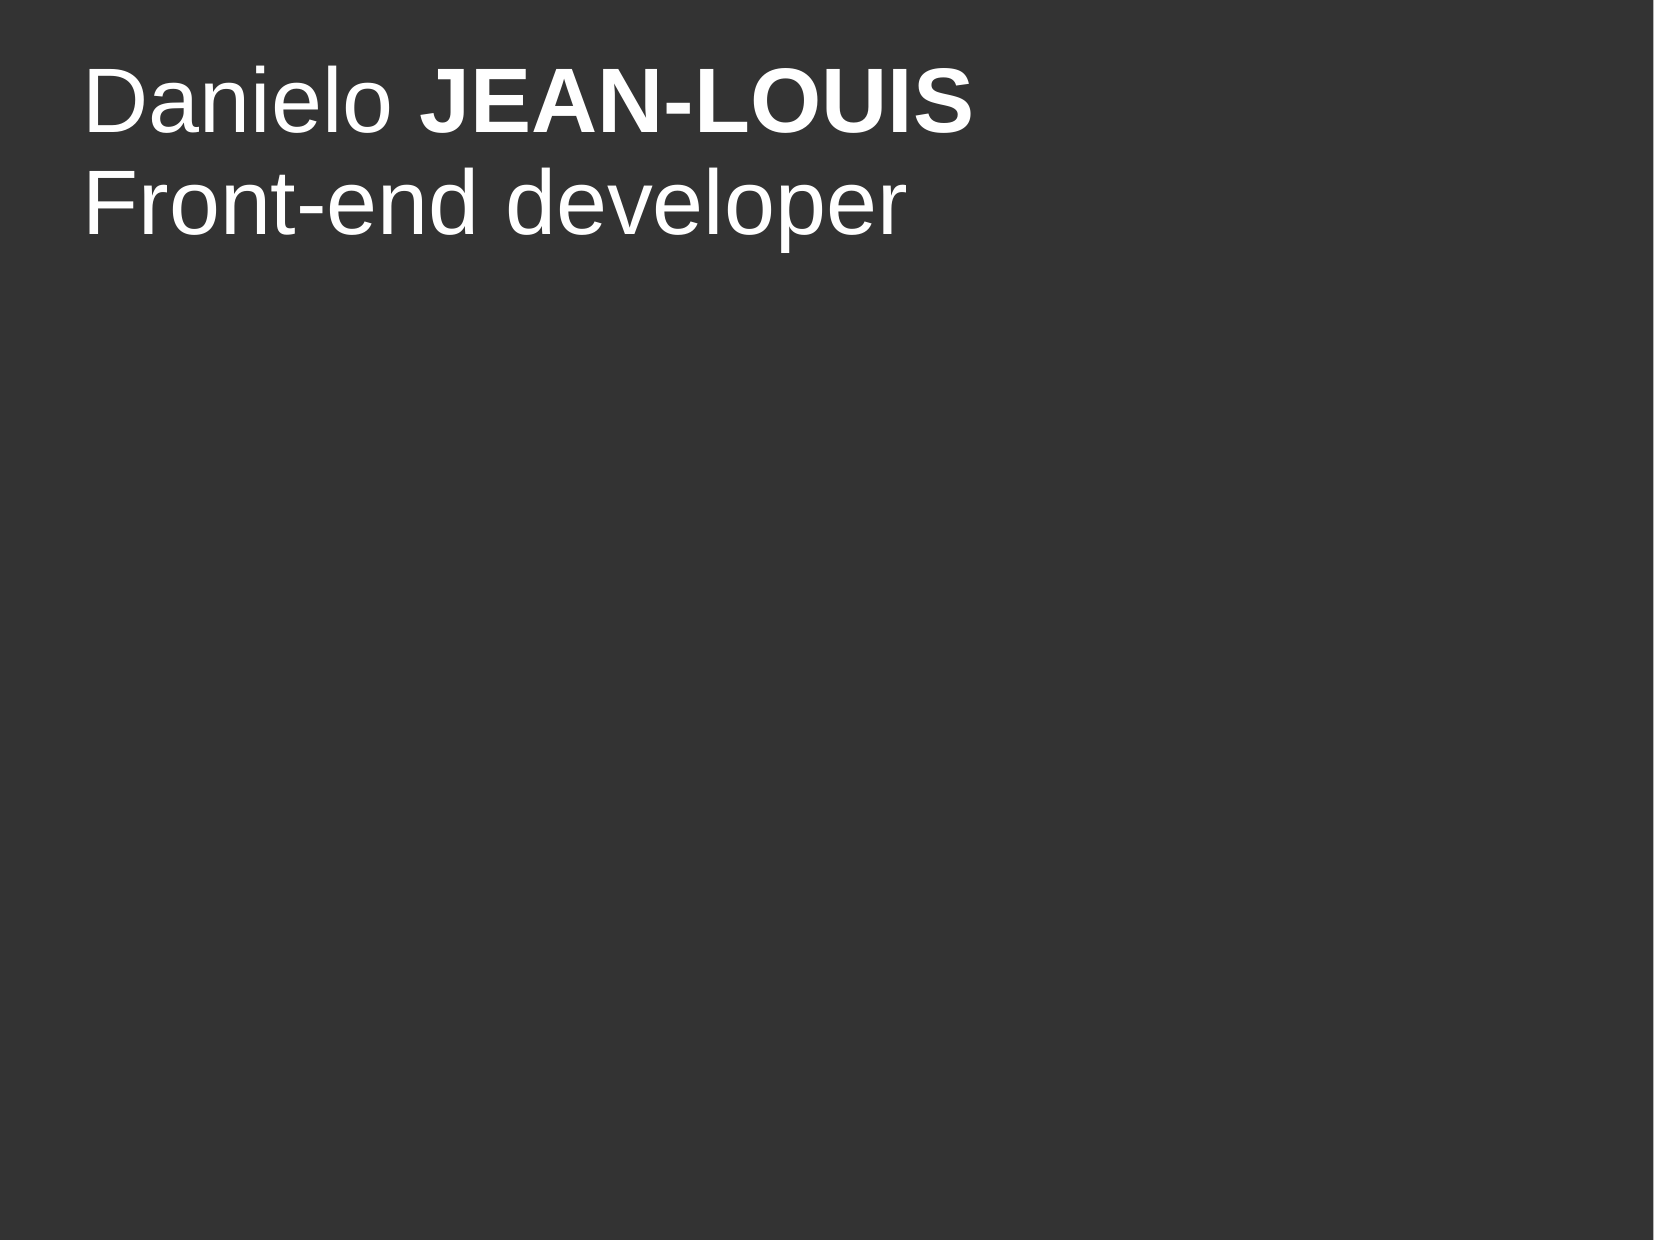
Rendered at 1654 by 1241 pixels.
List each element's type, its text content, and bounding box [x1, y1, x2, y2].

subtitle Danielo JEAN-LOUIS Front-end developer [82, 49, 1571, 1010]
